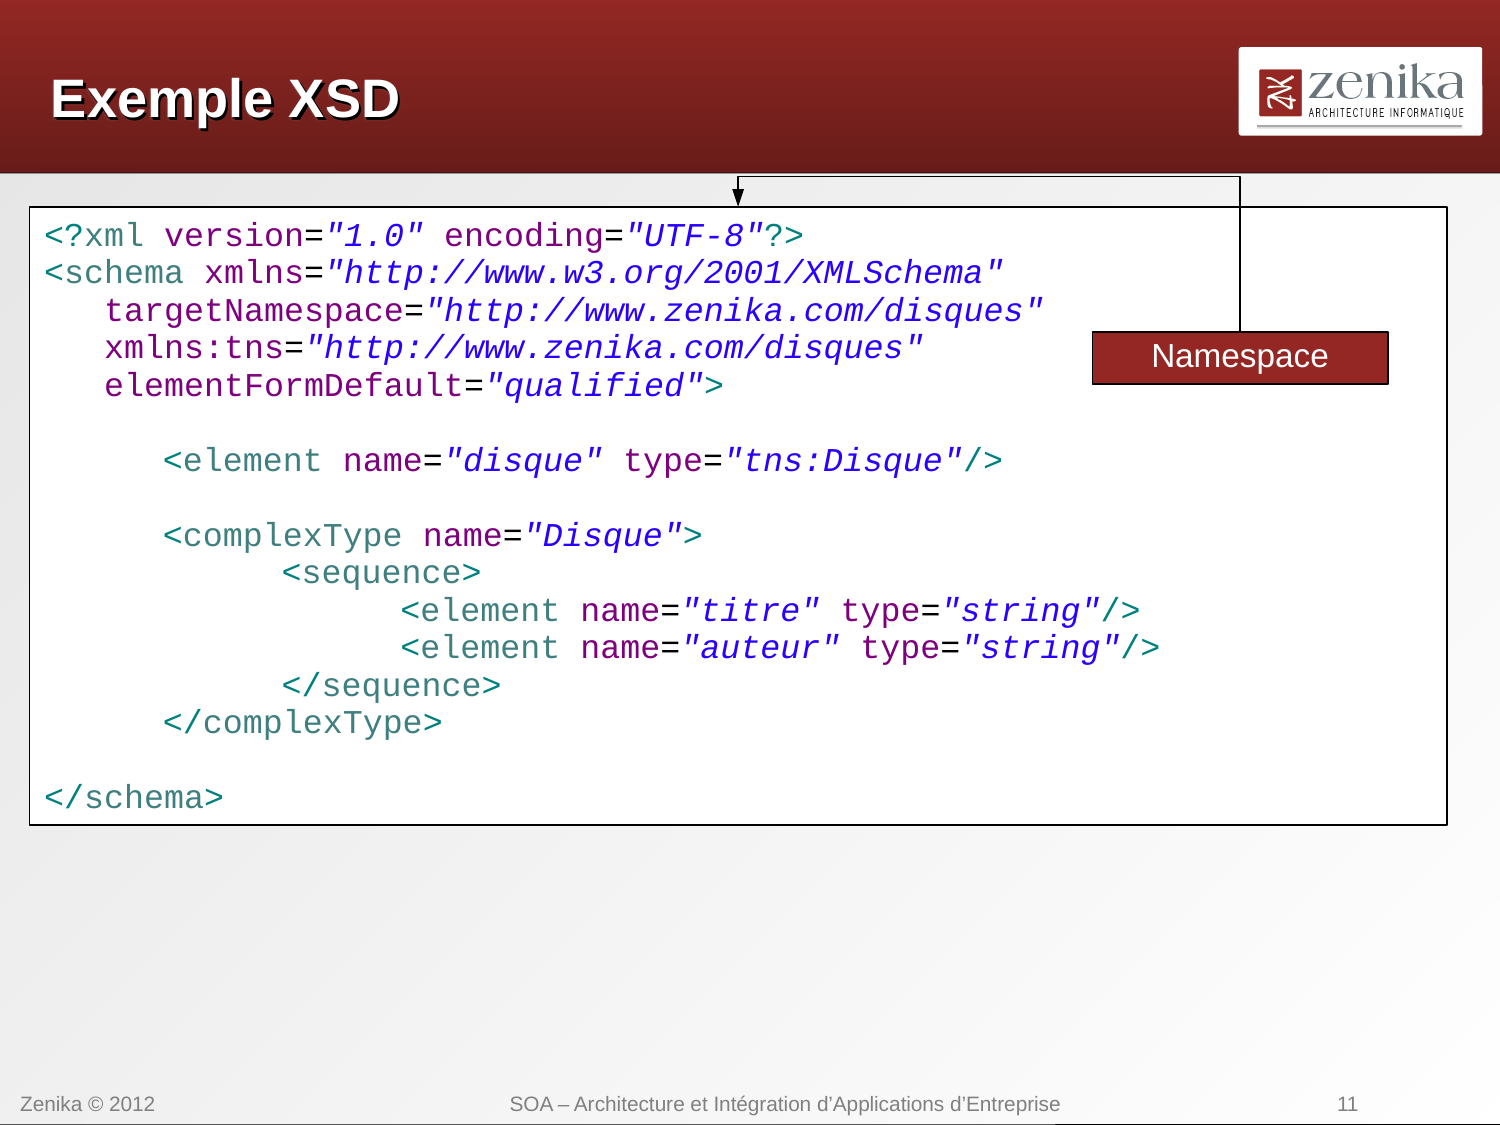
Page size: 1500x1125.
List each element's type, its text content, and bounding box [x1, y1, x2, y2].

text_box <?xml version="1.0" encoding="UTF-8"?> <schema xmlns="http://www.w3.org/2001/XMLSchema" targetNamespace="http://www.zenika.com/disques" xmlns:tns="http://www.zenika.com/disques" elementFormDefault="qualified"> <element name="disque" type="tns:Disque"/> <complexType name="Disque"> <sequence> <element name="titre" type="string"/> <element name="auteur" type="string"/> </sequence> </complexType> </schema> [29, 206, 1447, 826]
title Exemple XSD [50, 15, 1206, 180]
text_box Namespace [1092, 331, 1388, 384]
